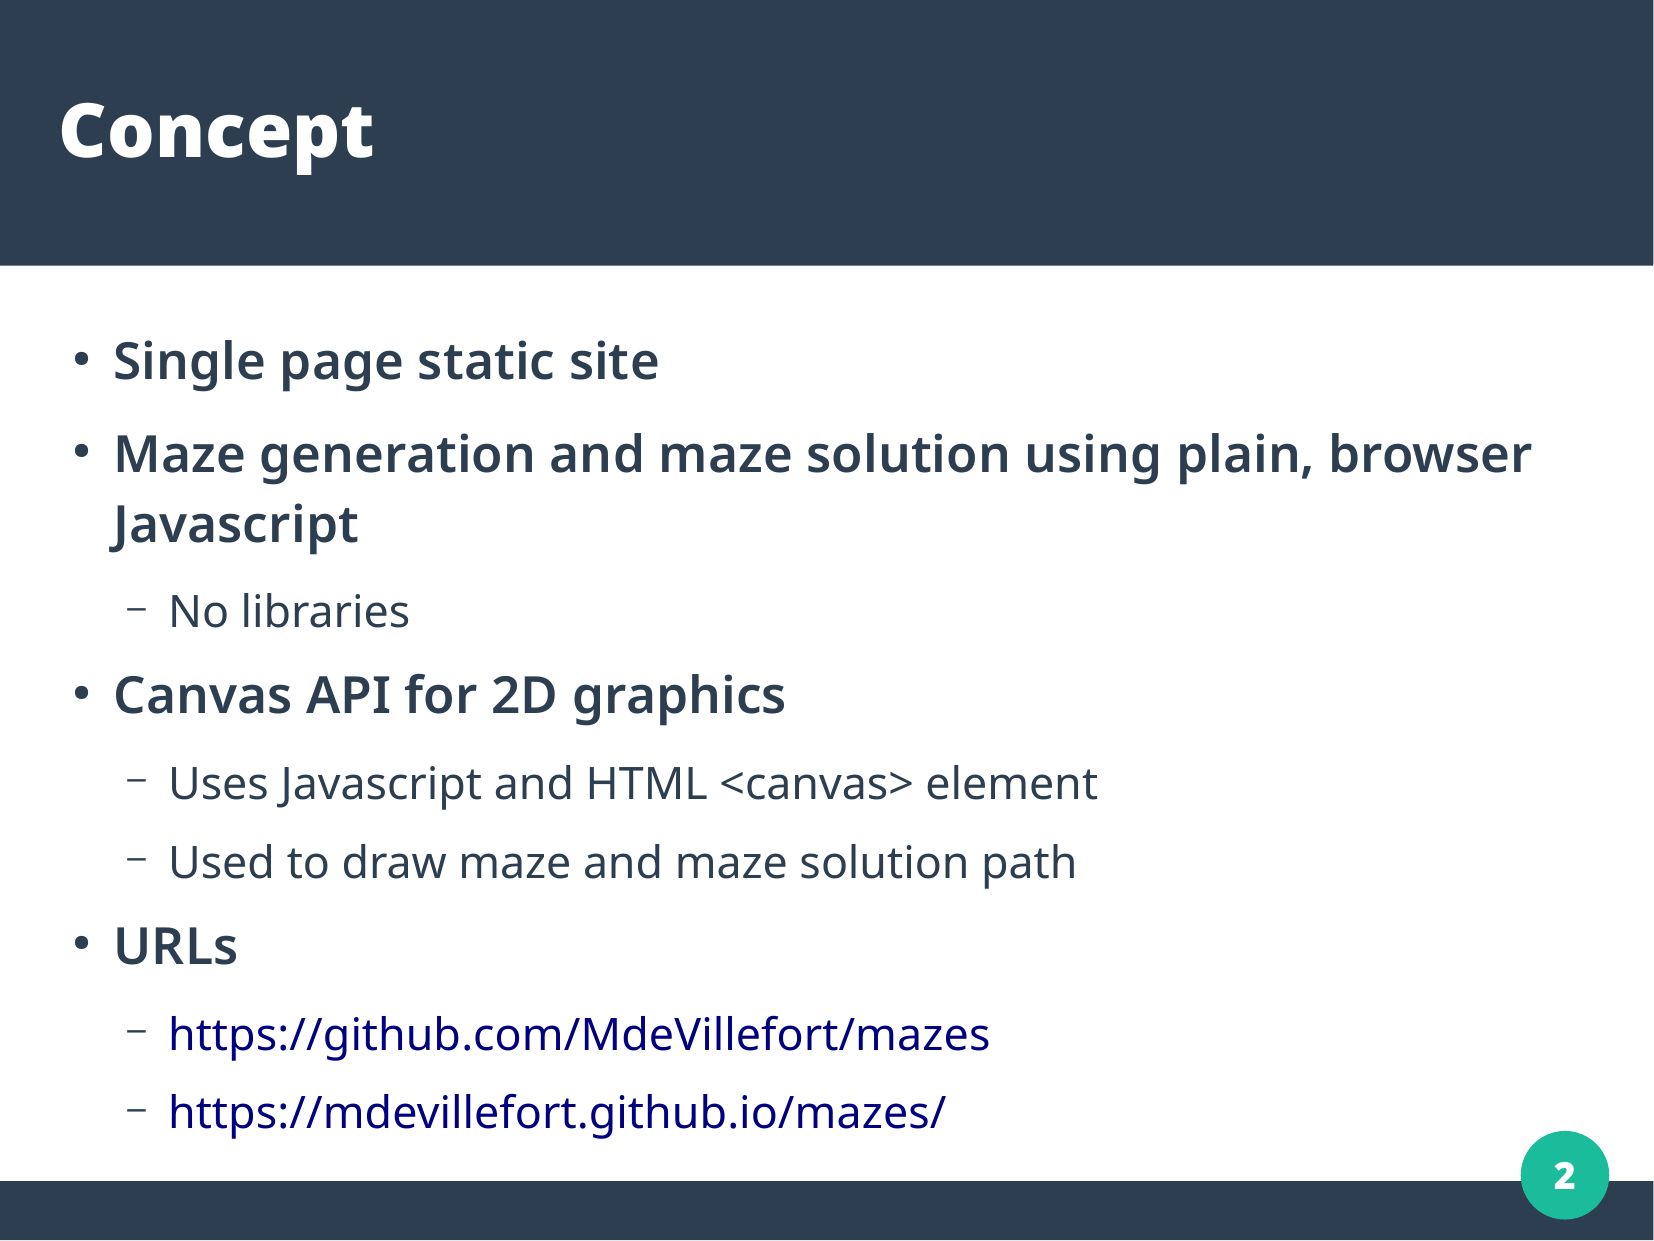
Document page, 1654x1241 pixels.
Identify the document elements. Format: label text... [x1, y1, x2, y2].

list Single page static site Maze generation and maze solution using plain, browser Javascript No libraries Canvas API for 2D graphics Uses Javascript and HTML <canvas> element Used to draw maze and maze solution path URLs https://github.com/MdeVillefort/mazes https://mdevillefort.github.io/mazes/ [59, 324, 1595, 1152]
title Concept [59, 49, 1595, 207]
